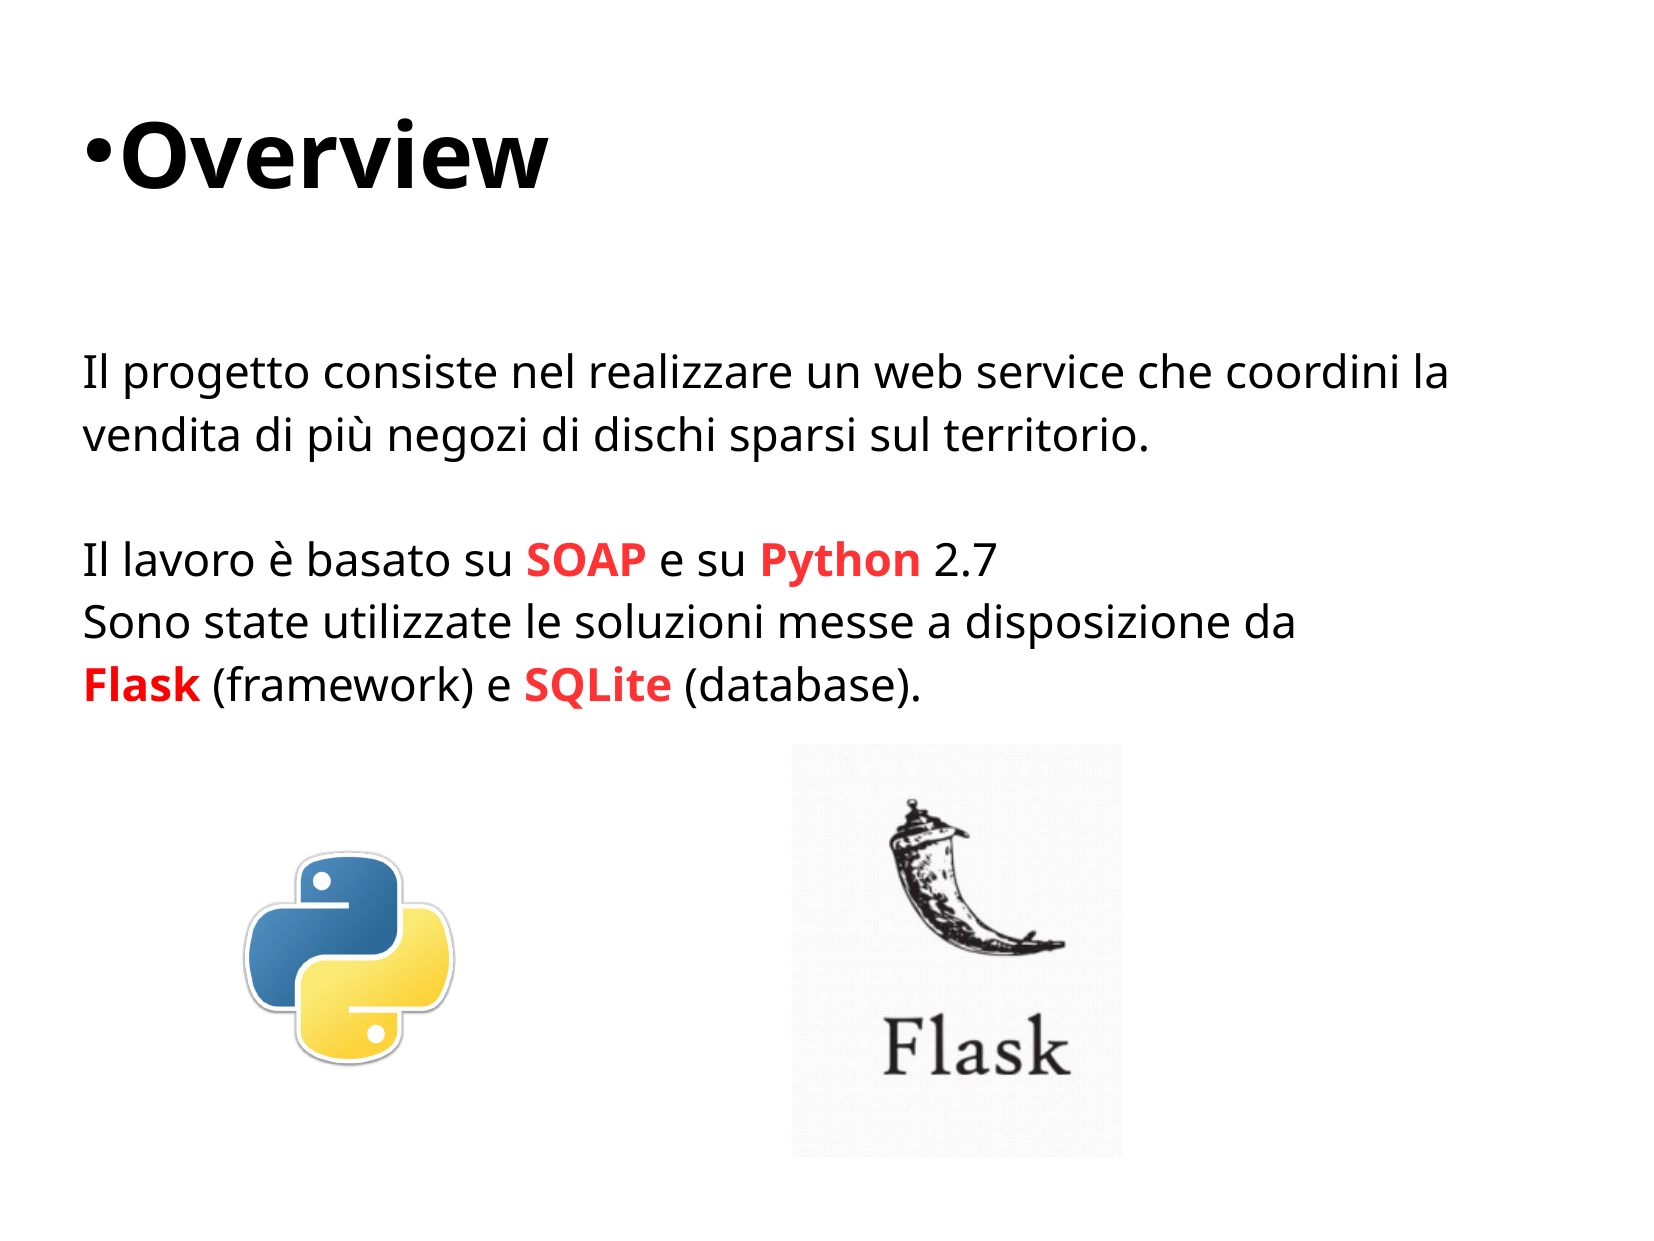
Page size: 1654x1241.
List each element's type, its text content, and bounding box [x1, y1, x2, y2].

picture [212, 821, 485, 1094]
title Overview [82, 49, 1571, 257]
subtitle Il progetto consiste nel realizzare un web service che coordini la vendita di più negozi di dischi sparsi sul territorio. Il lavoro è basato su SOAP e su Python 2.7 Sono state utilizzate le soluzioni messe a disposizione da Flask (framework) e SQLite (database). [82, 290, 1571, 827]
picture [791, 744, 1123, 1158]
